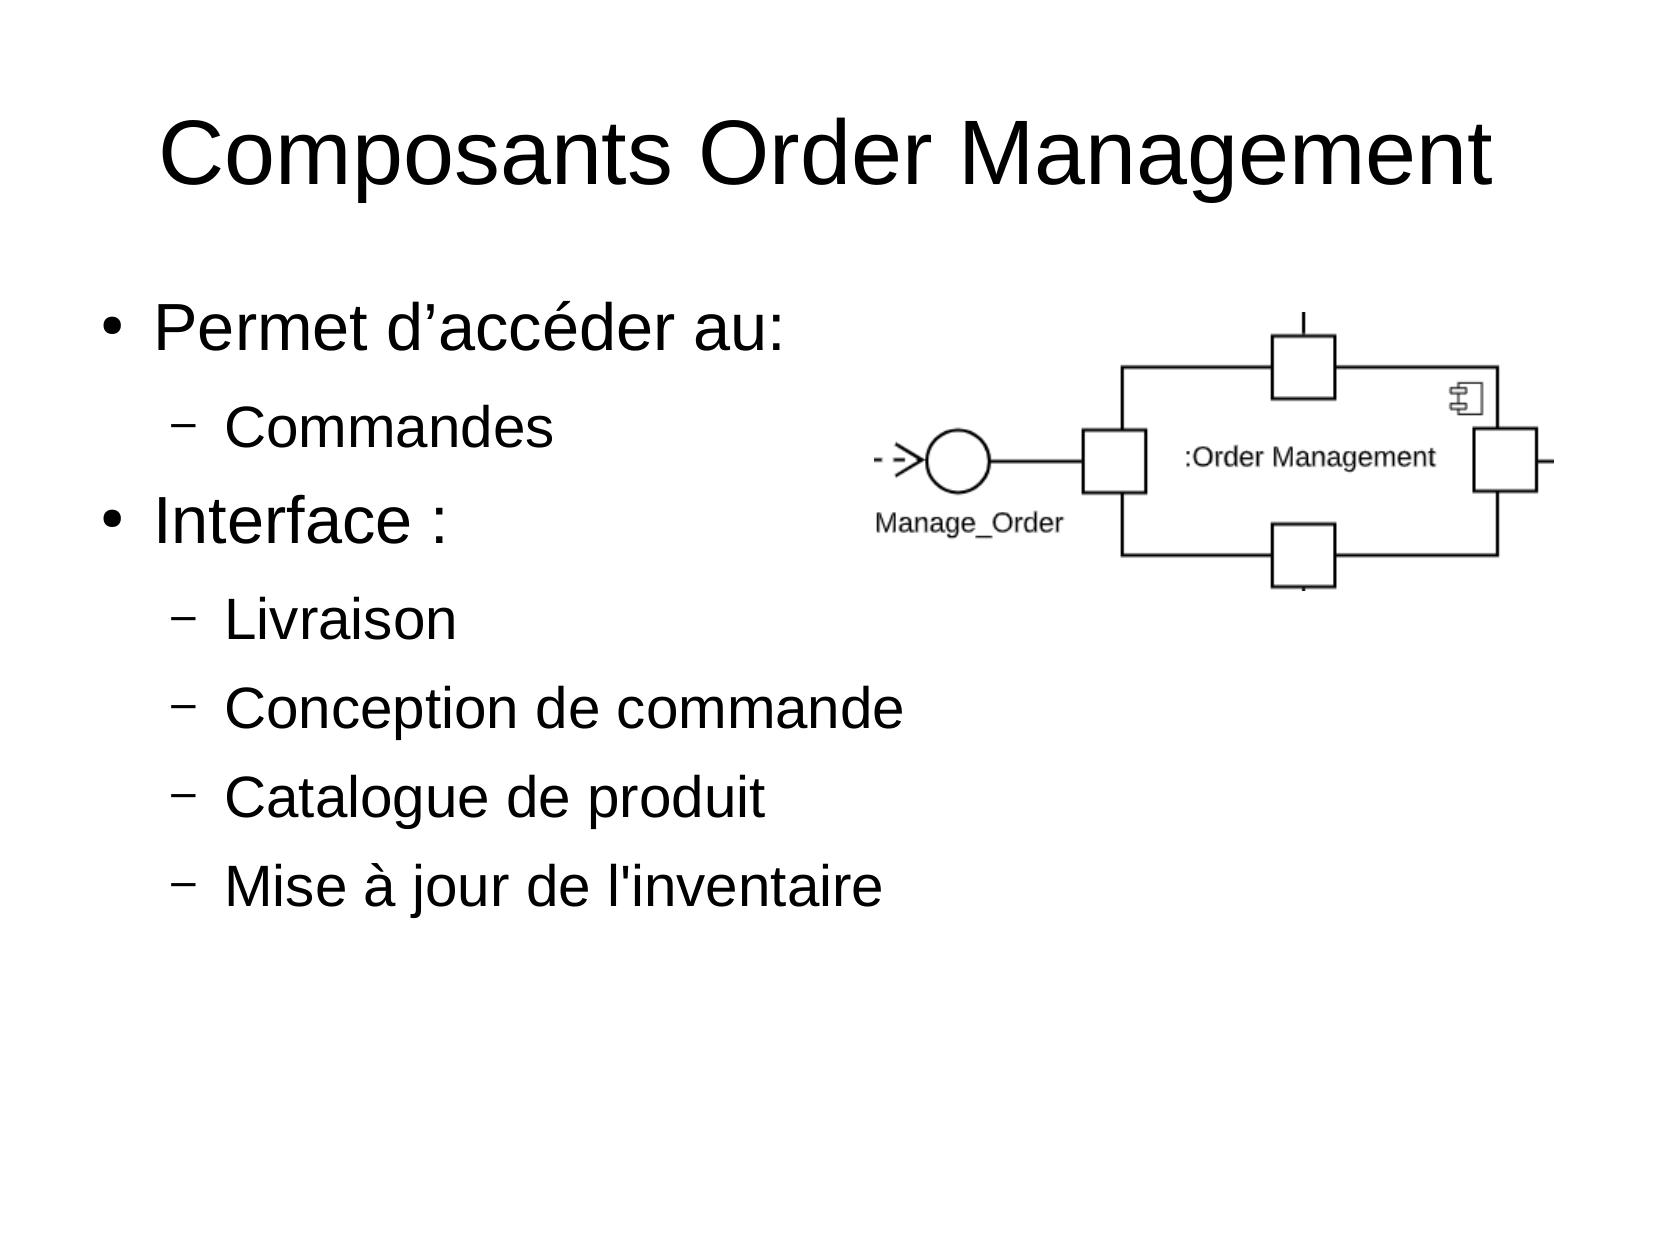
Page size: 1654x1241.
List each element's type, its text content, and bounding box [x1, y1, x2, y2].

list Permet d’accéder au: Commandes Interface : Livraison Conception de commande Catalogue de produit Mise à jour de l'inventaire [82, 290, 1571, 1109]
title Composants Order Management [82, 49, 1571, 257]
picture [874, 312, 1554, 591]
